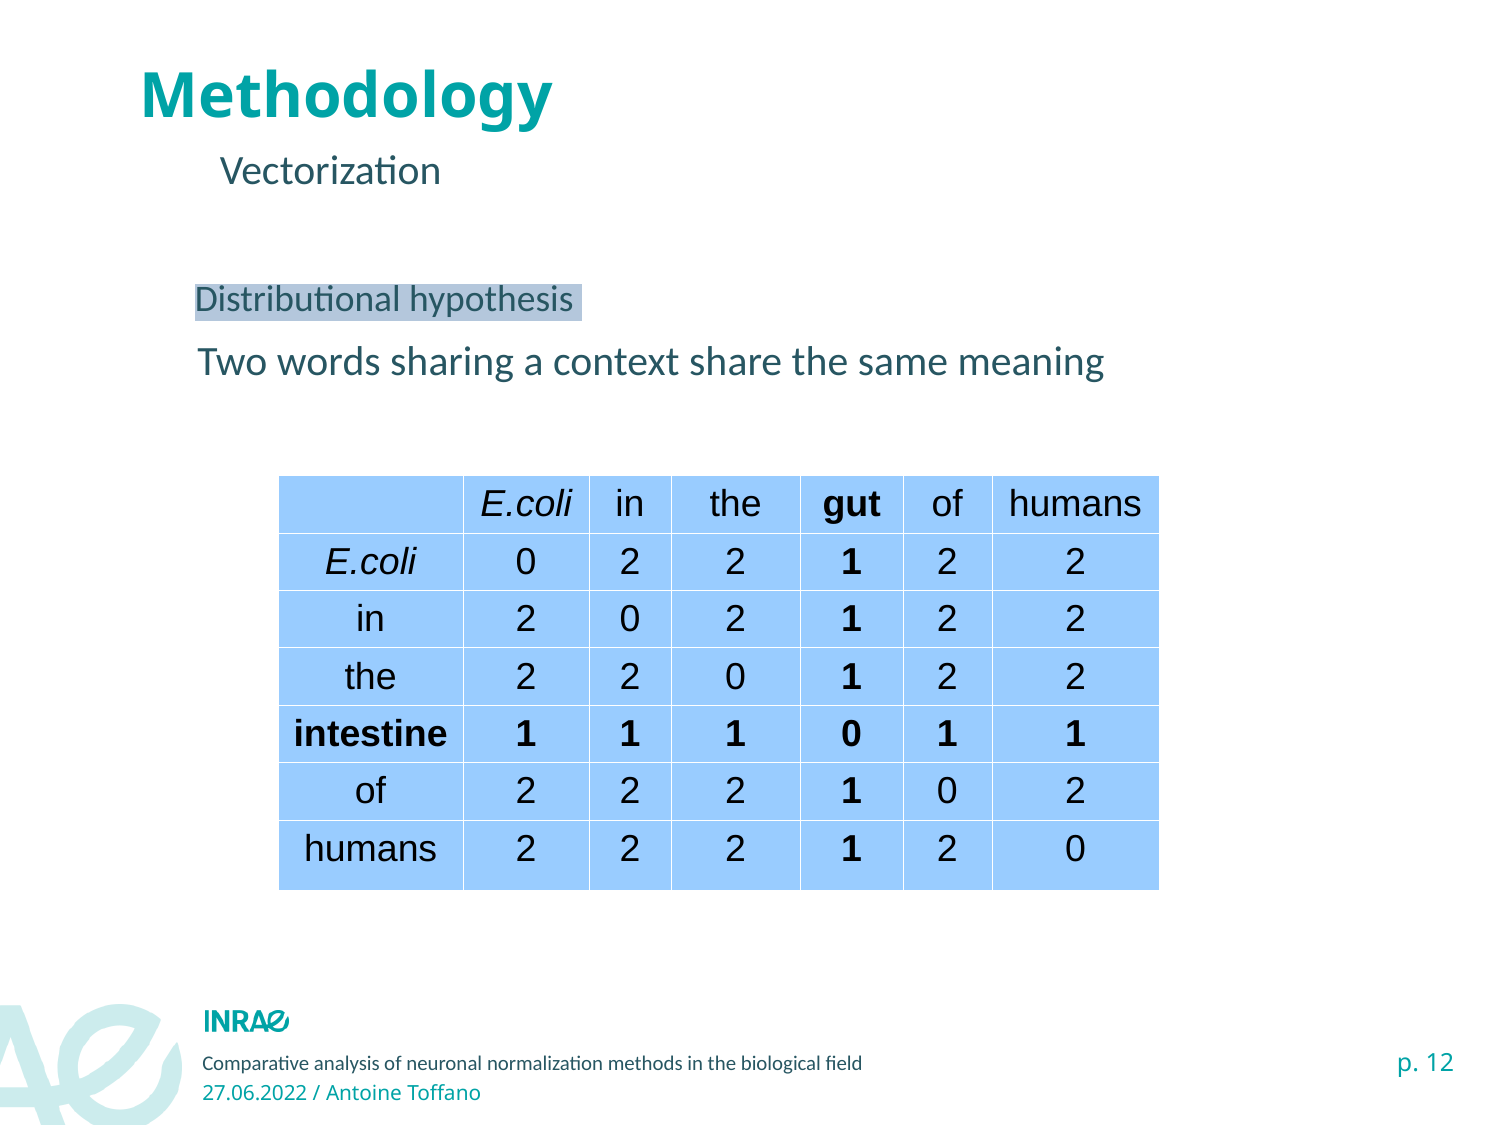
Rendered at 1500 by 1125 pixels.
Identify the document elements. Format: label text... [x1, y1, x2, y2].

table_cell humans [279, 821, 463, 890]
table_cell 1 [590, 706, 671, 762]
table_cell 2 [672, 763, 800, 820]
table_header in [590, 476, 671, 533]
table_cell 1 [801, 534, 903, 590]
table_cell 2 [464, 591, 589, 647]
table_header E.coli [464, 476, 589, 533]
table_header gut [801, 476, 903, 533]
table_cell of [279, 763, 463, 820]
table_cell in [279, 591, 463, 647]
text_box Methodology [139, 24, 1396, 170]
table_cell 2 [464, 763, 589, 820]
text_box Two words sharing a context share the same meaning [182, 326, 1413, 391]
table_cell 2 [904, 648, 992, 705]
table_cell 2 [464, 821, 589, 890]
table_cell 0 [993, 821, 1159, 890]
table_cell 1 [993, 706, 1159, 762]
text_box Vectorization [205, 140, 1396, 253]
table_cell 1 [801, 821, 903, 890]
table_cell 1 [904, 706, 992, 762]
table_cell 2 [590, 821, 671, 890]
table_cell intestine [279, 706, 463, 762]
table_cell 2 [590, 763, 671, 820]
table_cell 1 [464, 706, 589, 762]
table_cell 2 [904, 591, 992, 647]
table_cell 0 [590, 591, 671, 647]
table_cell the [279, 648, 463, 705]
table_cell 2 [993, 591, 1159, 647]
table_cell 1 [801, 648, 903, 705]
table_cell 2 [464, 648, 589, 705]
table_header the [672, 476, 800, 533]
table_cell 2 [993, 534, 1159, 590]
table_cell 2 [672, 534, 800, 590]
table_cell 2 [590, 648, 671, 705]
table_cell 1 [801, 763, 903, 820]
text_box Distributional hypothesis [180, 266, 1311, 331]
table_cell E.coli [279, 534, 463, 590]
picture [0, 996, 328, 1125]
table_header [279, 476, 463, 533]
table_cell 2 [904, 821, 992, 890]
table_cell 0 [801, 706, 903, 762]
table_header humans [993, 476, 1159, 533]
table_header of [904, 476, 992, 533]
table_cell 2 [672, 821, 800, 890]
table_cell 1 [672, 706, 800, 762]
table_cell 0 [464, 534, 589, 590]
table_cell 0 [904, 763, 992, 820]
table_cell 2 [904, 534, 992, 590]
table_cell 2 [590, 534, 671, 590]
table_cell 1 [801, 591, 903, 647]
table_cell 2 [993, 763, 1159, 820]
table_cell 2 [672, 591, 800, 647]
table_cell 2 [993, 648, 1159, 705]
table_cell 0 [672, 648, 800, 705]
